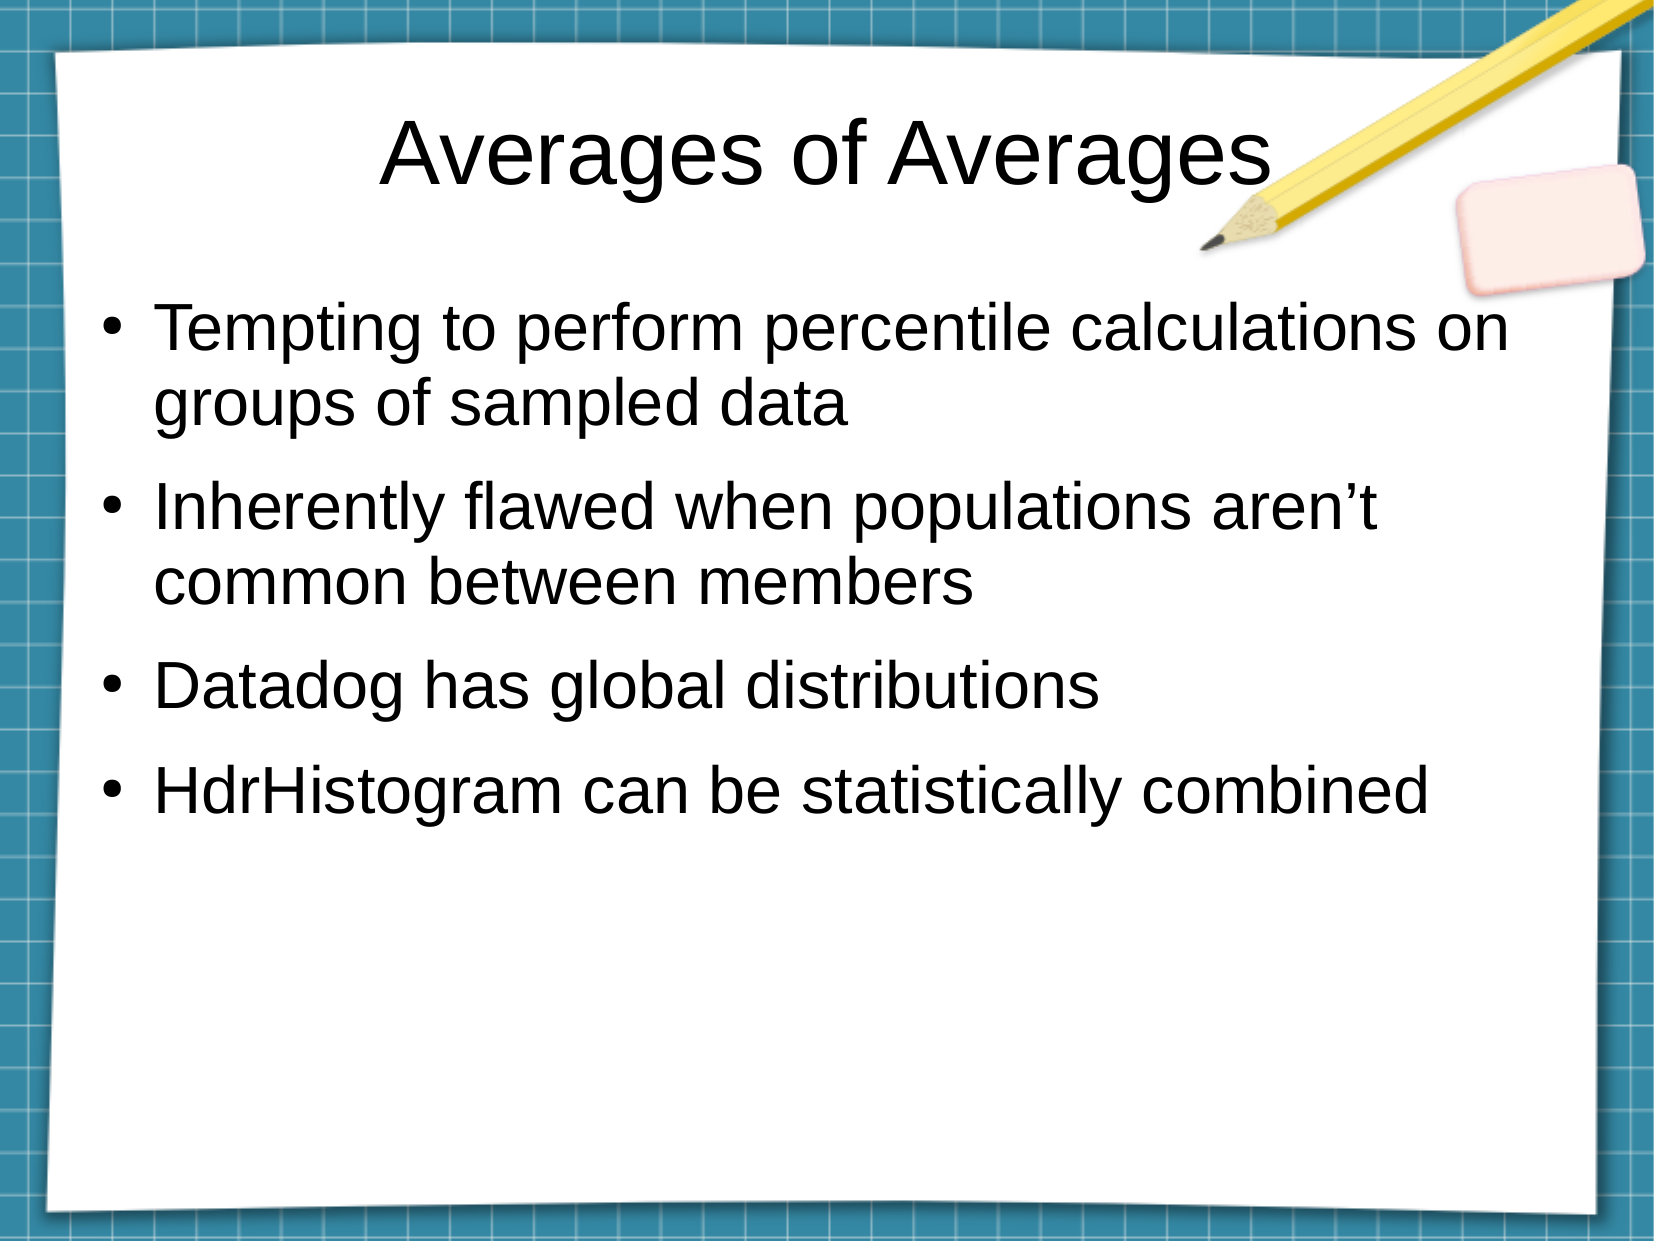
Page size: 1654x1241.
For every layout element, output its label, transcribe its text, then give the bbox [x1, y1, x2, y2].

list Tempting to perform percentile calculations on groups of sampled data Inherently flawed when populations aren’t common between members Datadog has global distributions HdrHistogram can be statistically combined [82, 290, 1571, 1010]
title Averages of Averages [82, 49, 1571, 257]
picture [0, 0, 1654, 1241]
